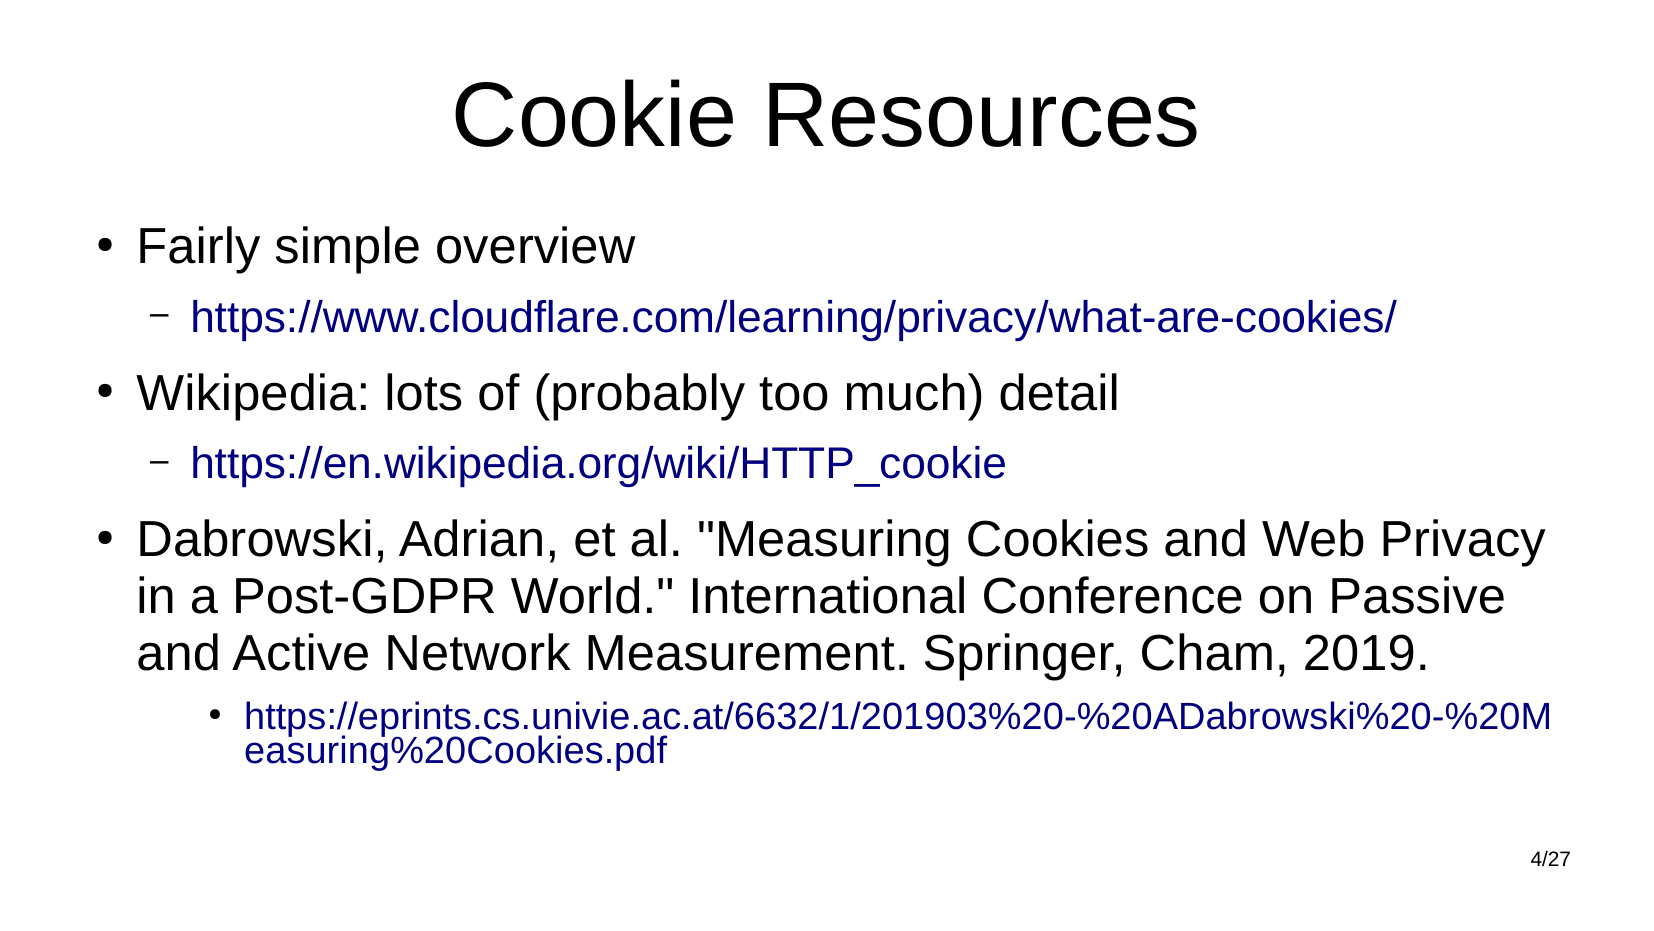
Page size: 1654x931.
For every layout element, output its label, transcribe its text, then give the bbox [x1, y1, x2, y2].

title Cookie Resources [82, 37, 1571, 193]
list Fairly simple overview https://www.cloudflare.com/learning/privacy/what-are-cookies/ Wikipedia: lots of (probably too much) detail https://en.wikipedia.org/wiki/HTTP_cookie Dabrowski, Adrian, et al. "Measuring Cookies and Web Privacy in a Post-GDPR World." International Conference on Passive and Active Network Measurement. Springer, Cham, 2019. https://eprints.cs.univie.ac.at/6632/1/201903%20-%20ADabrowski%20-%20Measuring%20Cookies.pdf [82, 217, 1571, 758]
